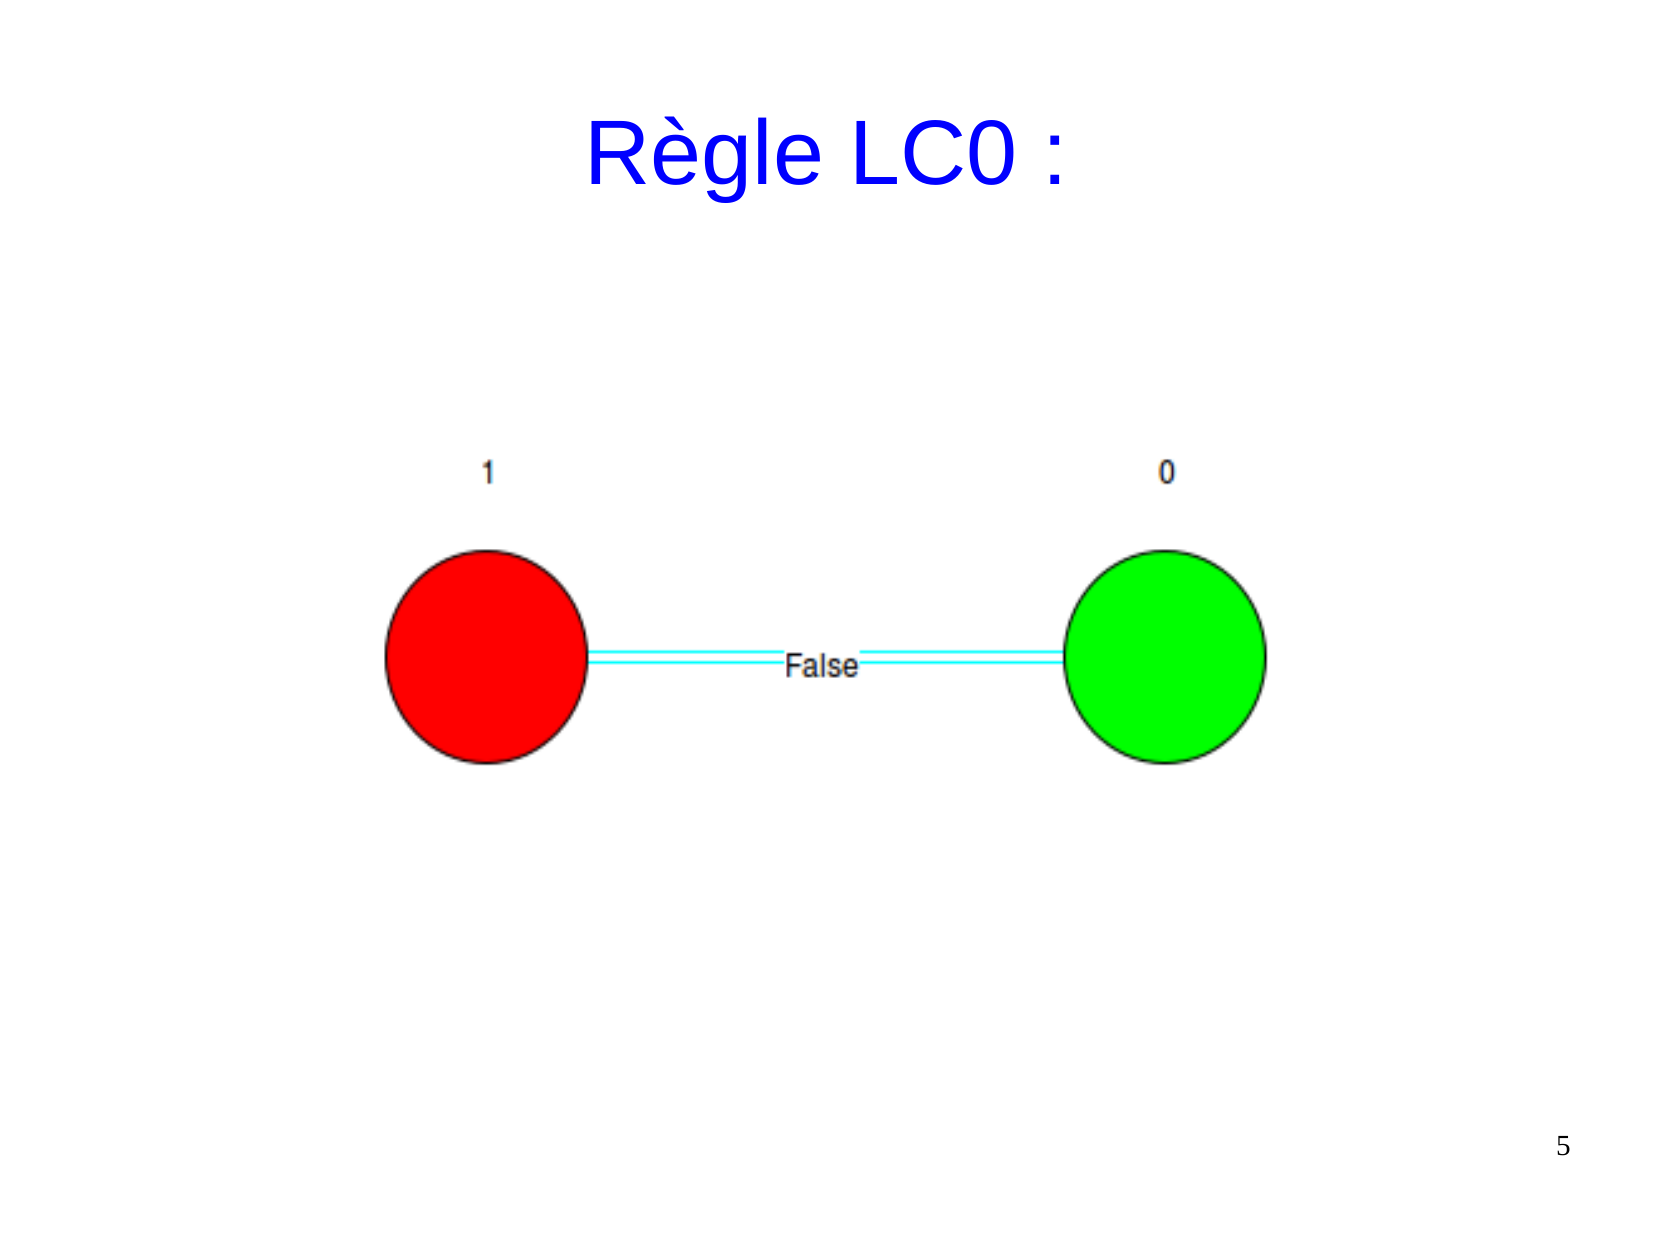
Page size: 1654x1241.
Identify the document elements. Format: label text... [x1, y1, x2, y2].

picture [383, 442, 1270, 768]
title Règle LC0 : [82, 49, 1571, 257]
